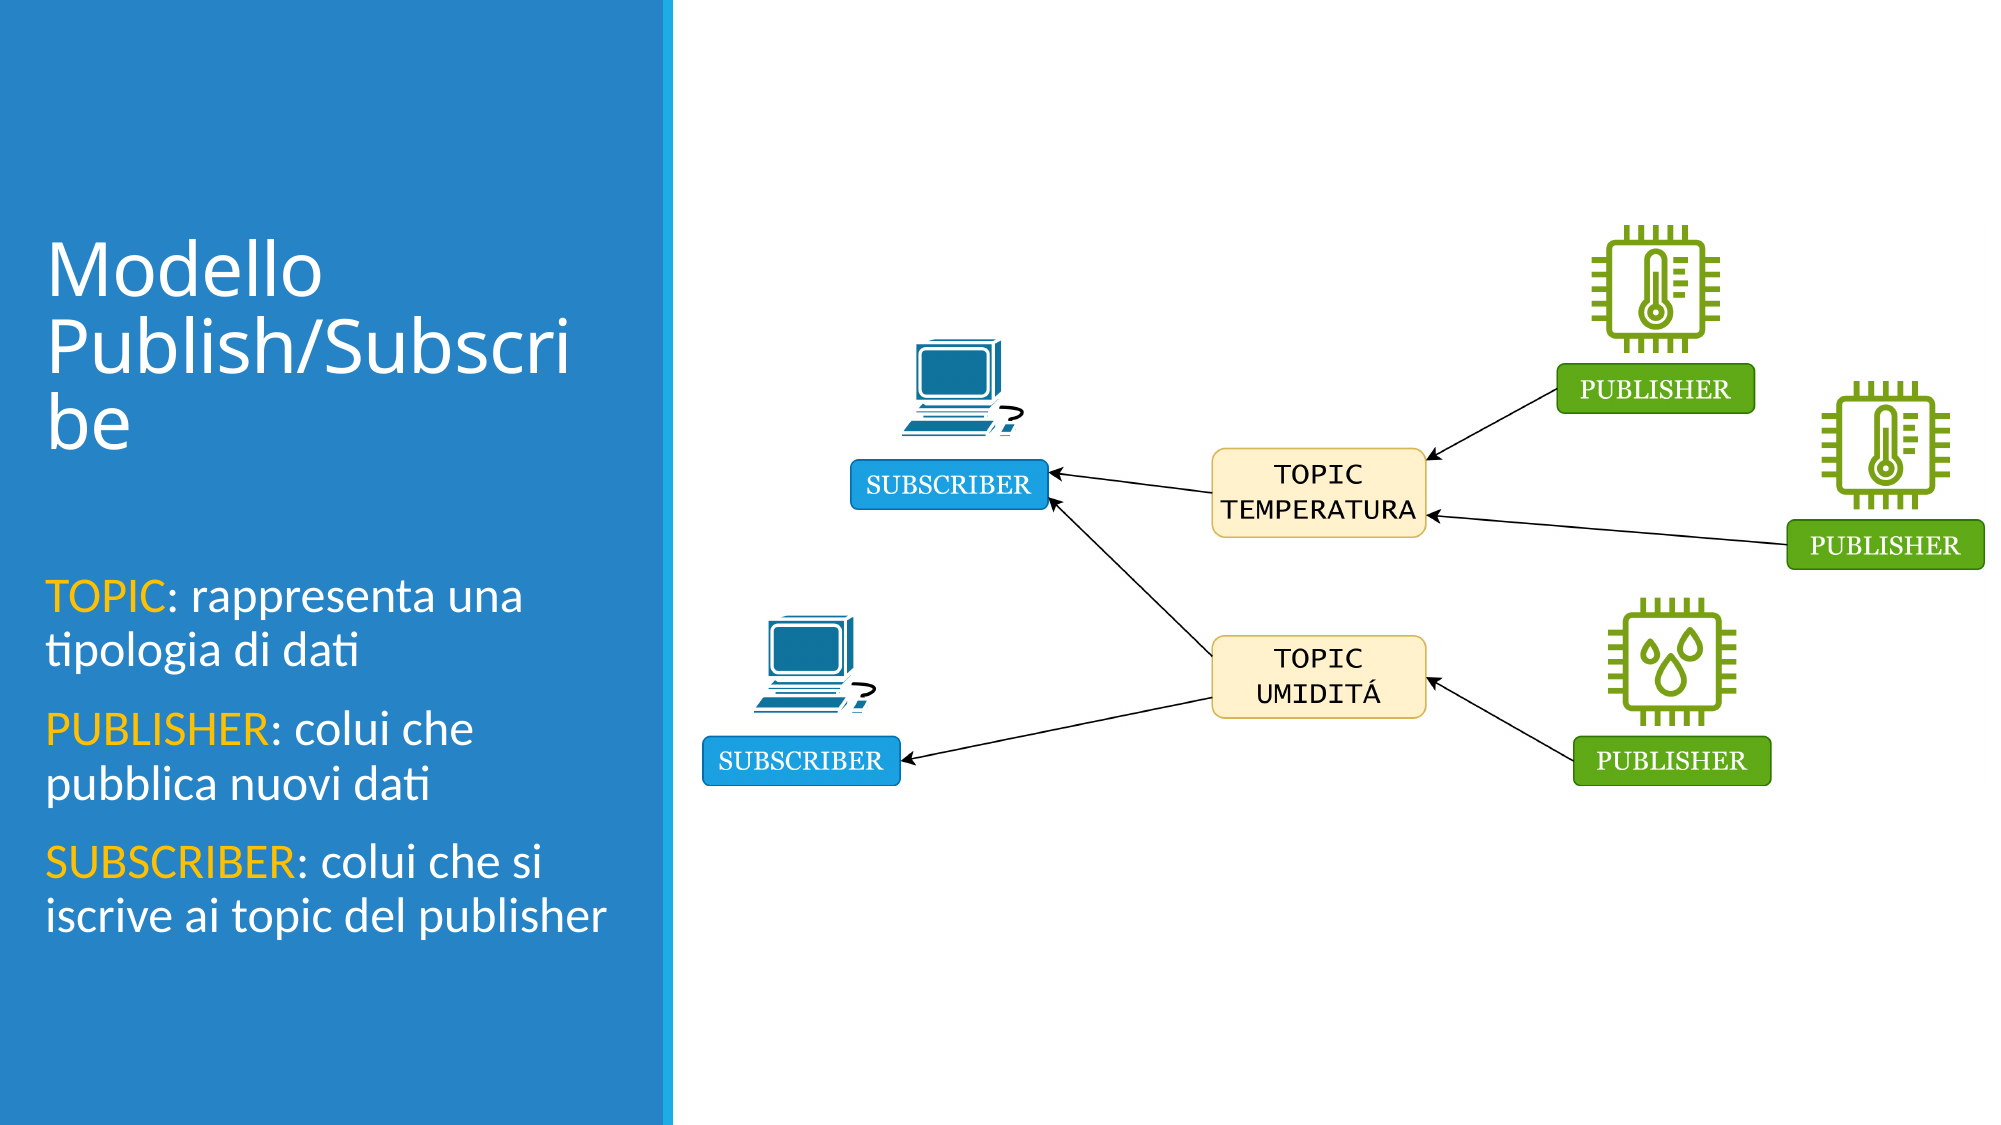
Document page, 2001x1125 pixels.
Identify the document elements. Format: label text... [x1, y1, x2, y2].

list TOPIC: rappresenta una tipologia di dati PUBLISHER: colui che pubblica nuovi dati SUBSCRIBER: colui che si iscrive ai topic del publisher [30, 562, 638, 1117]
title Modello Publish/Subscribe [30, 97, 601, 473]
picture [702, 224, 1985, 786]
